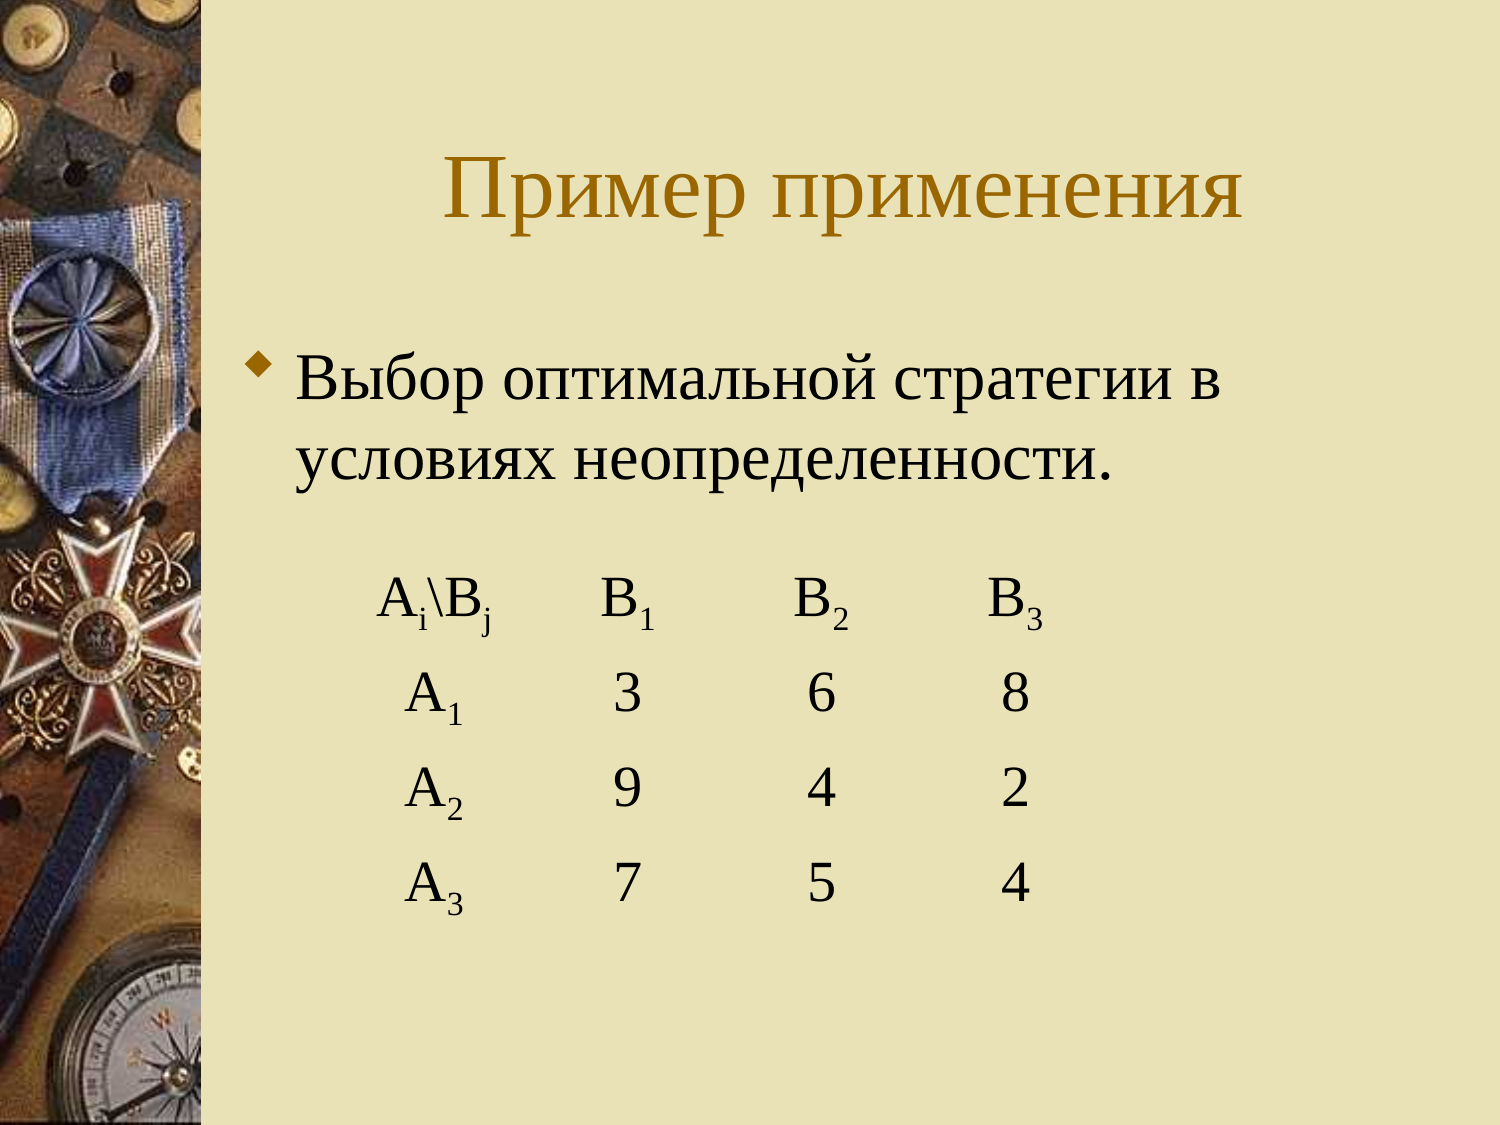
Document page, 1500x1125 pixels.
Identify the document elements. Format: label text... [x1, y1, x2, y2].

table_cell 7 [531, 835, 725, 930]
table_header B2 [725, 550, 919, 645]
table_cell 5 [725, 835, 919, 930]
table_cell A1 [338, 645, 531, 740]
table_header B1 [531, 550, 725, 645]
table_cell 9 [531, 740, 725, 835]
title Пример применения [224, 87, 1463, 276]
table_header B3 [919, 550, 1112, 645]
table_cell 8 [919, 645, 1112, 740]
table_cell 6 [725, 645, 919, 740]
table_cell 2 [919, 740, 1112, 835]
table_header Ai\Bj [338, 550, 531, 645]
table_cell 4 [725, 740, 919, 835]
table_cell 4 [919, 835, 1112, 930]
table_cell A2 [338, 740, 531, 835]
table_cell A3 [338, 835, 531, 930]
table_cell 3 [531, 645, 725, 740]
list Выбор оптимальной стратегии в условиях неопределенности. [224, 324, 1475, 1001]
picture [0, 0, 201, 1125]
